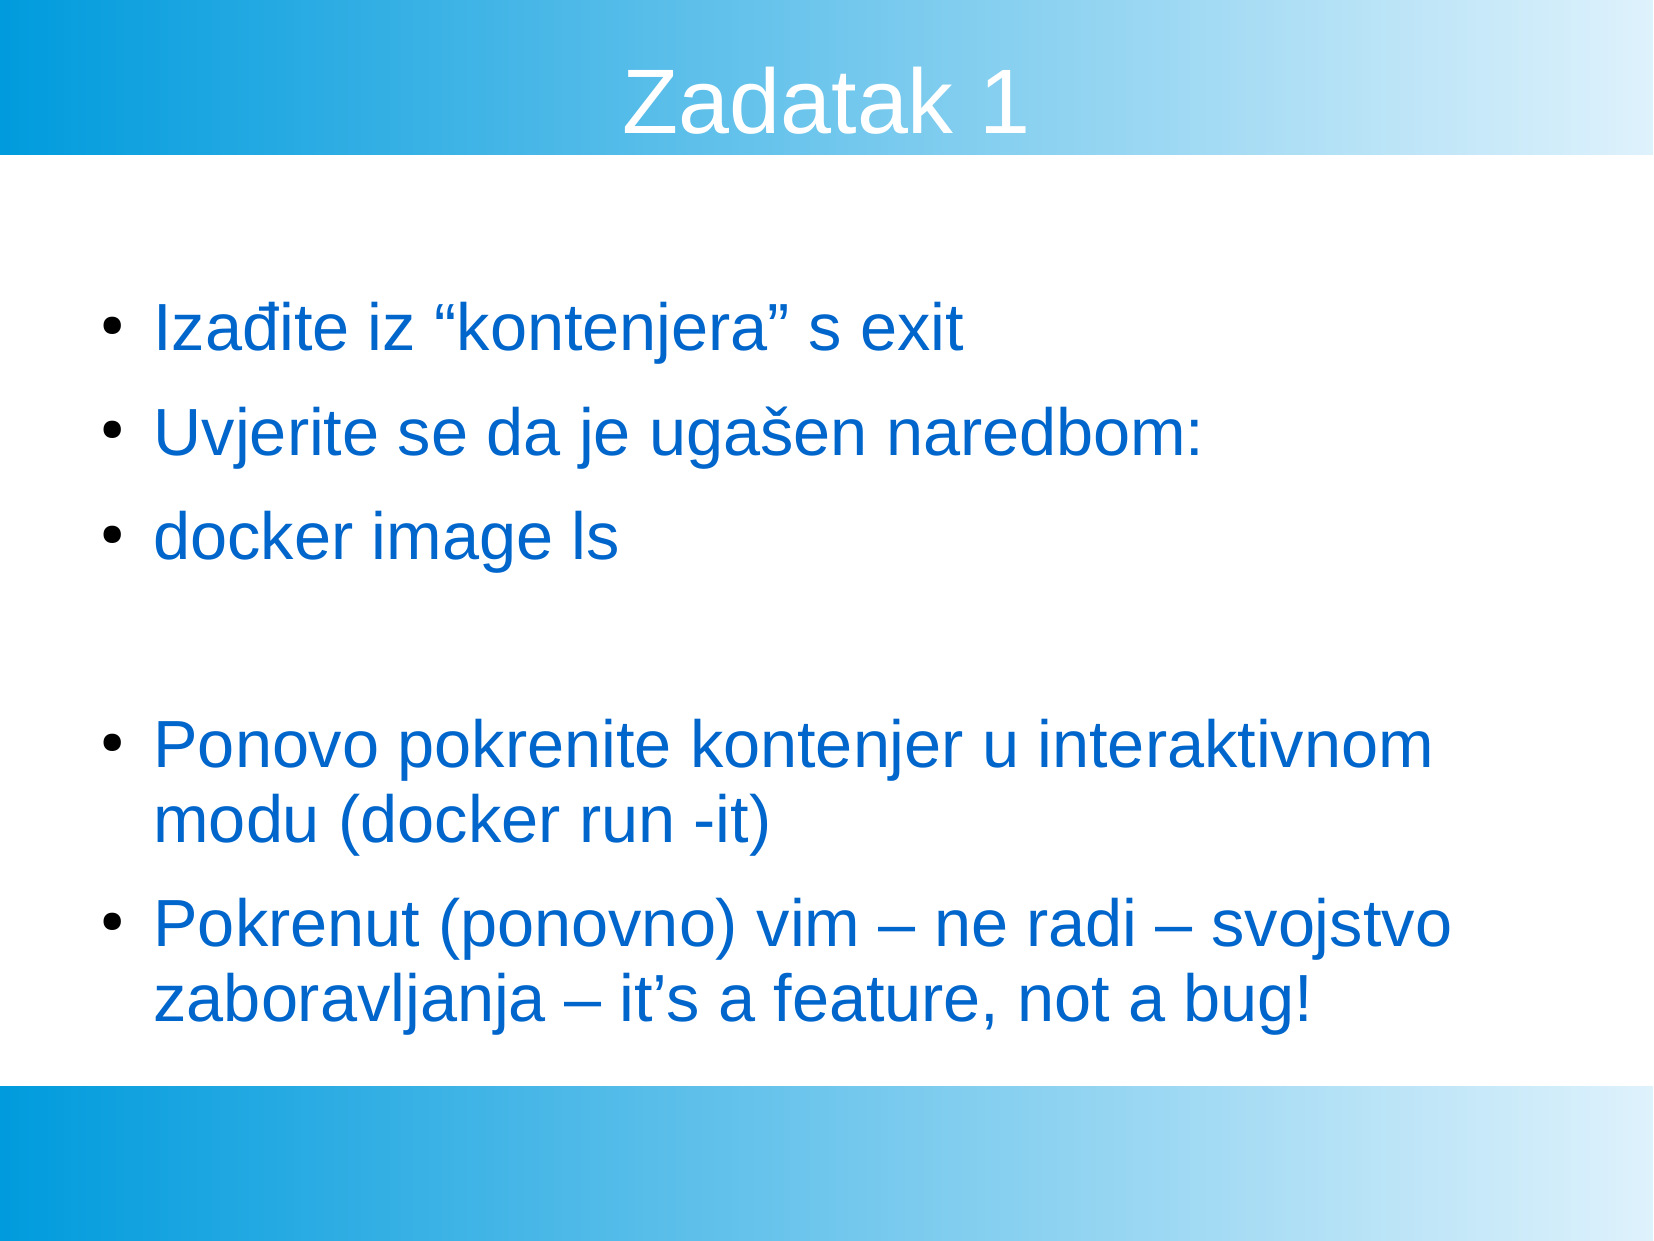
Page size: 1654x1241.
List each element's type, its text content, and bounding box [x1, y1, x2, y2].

title Zadatak 1 [82, 49, 1571, 155]
list Izađite iz “kontenjera” s exit Uvjerite se da je ugašen naredbom: docker image ls Ponovo pokrenite kontenjer u interaktivnom modu (docker run -it) Pokrenut (ponovno) vim – ne radi – svojstvo zaboravljanja – it’s a feature, not a bug! [82, 290, 1571, 1010]
